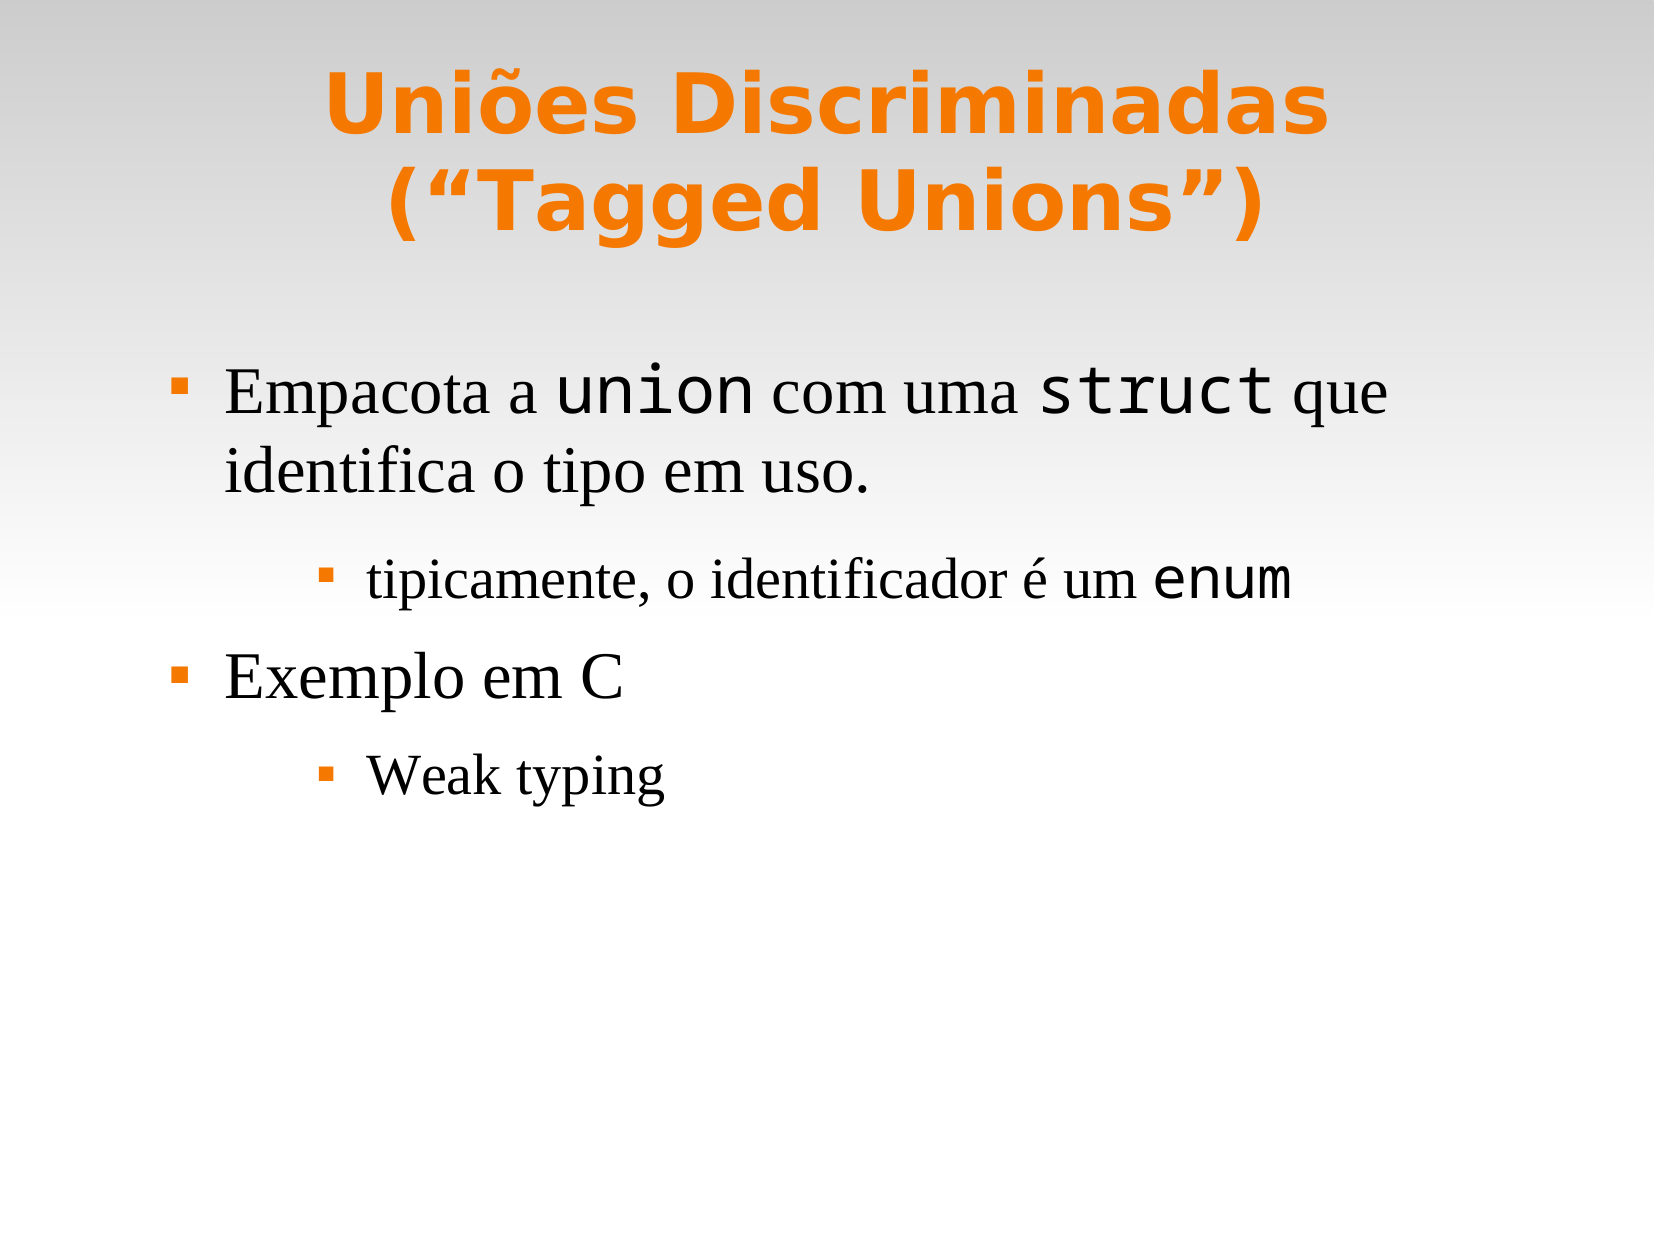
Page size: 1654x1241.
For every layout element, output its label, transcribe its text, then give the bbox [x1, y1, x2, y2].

title Uniões Discriminadas (“Tagged Unions”) [82, 49, 1571, 257]
list Empacota a union com uma struct que identifica o tipo em uso. tipicamente, o identificador é um enum Exemplo em C Weak typing [82, 342, 1571, 1109]
